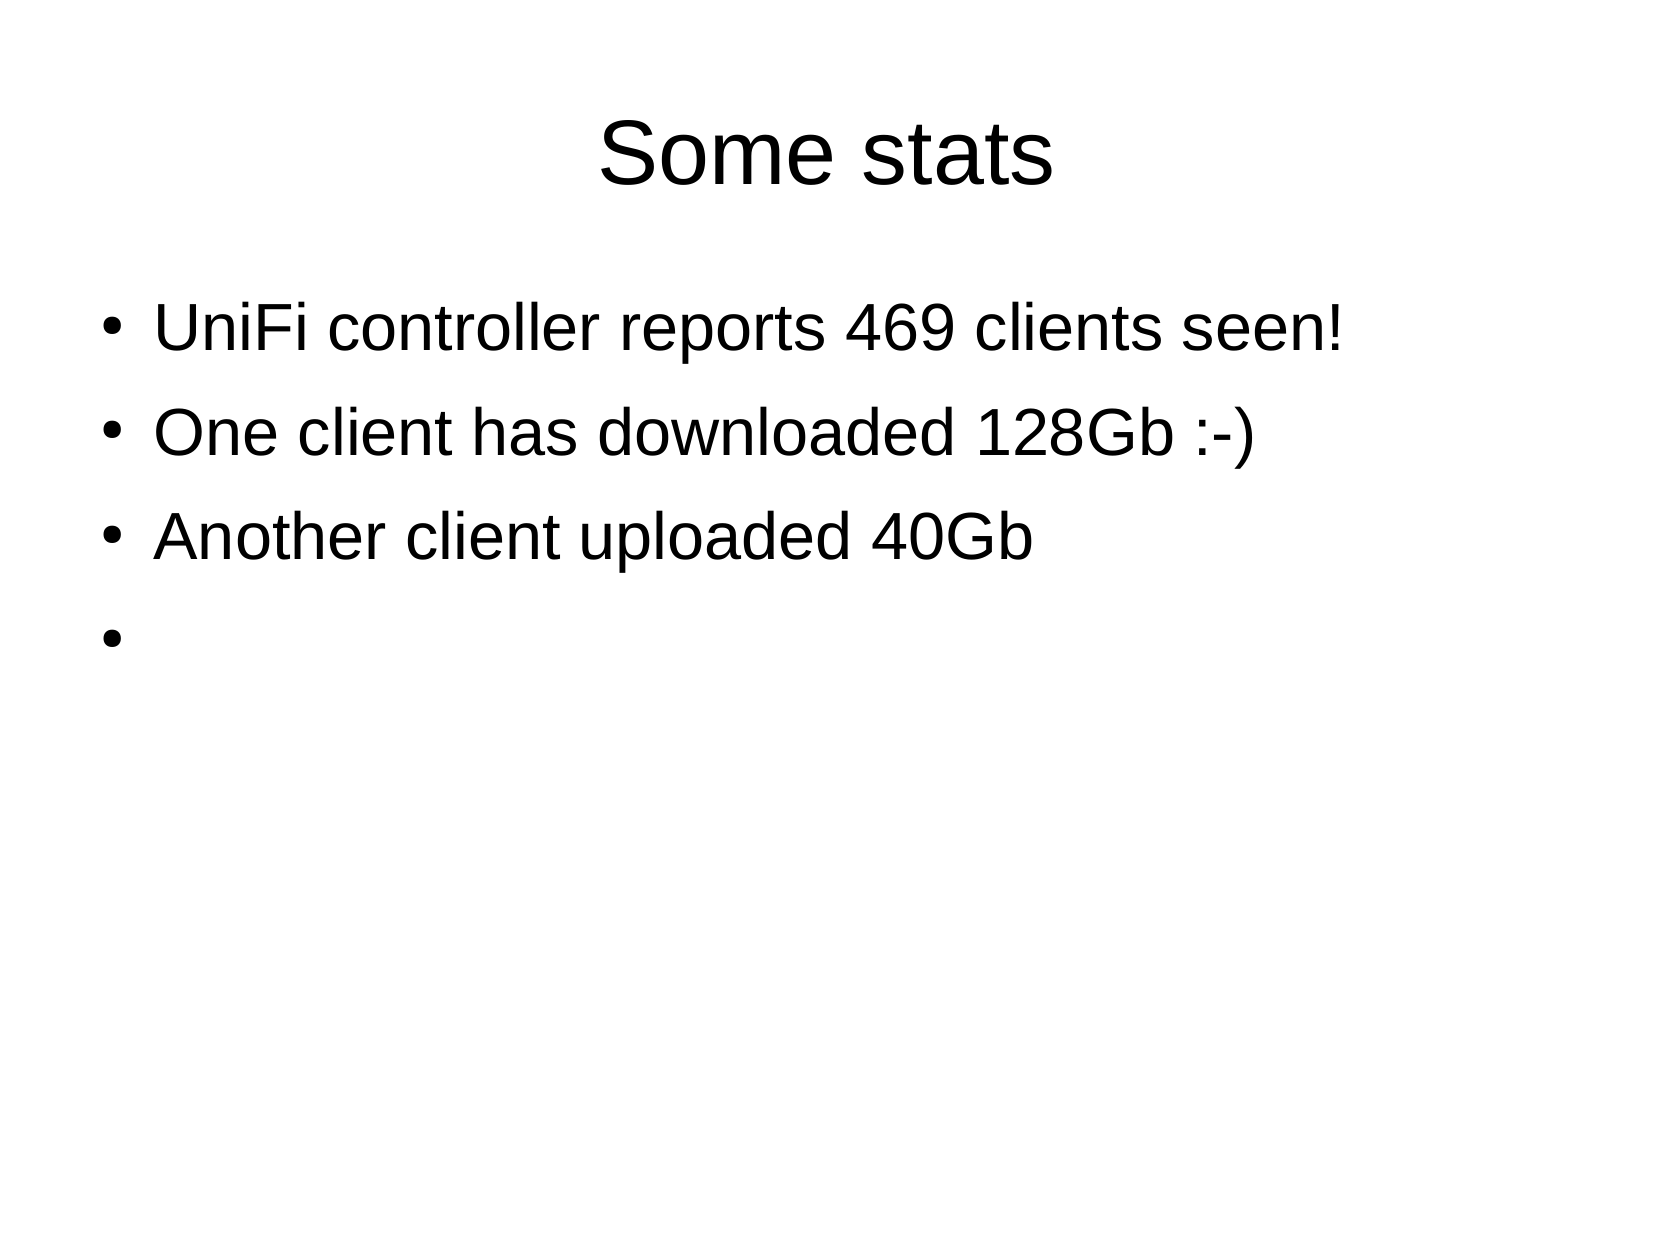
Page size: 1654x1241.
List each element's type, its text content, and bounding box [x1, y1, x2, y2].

title Some stats [82, 49, 1571, 257]
list UniFi controller reports 469 clients seen! One client has downloaded 128Gb :-) Another client uploaded 40Gb [82, 290, 1571, 1010]
